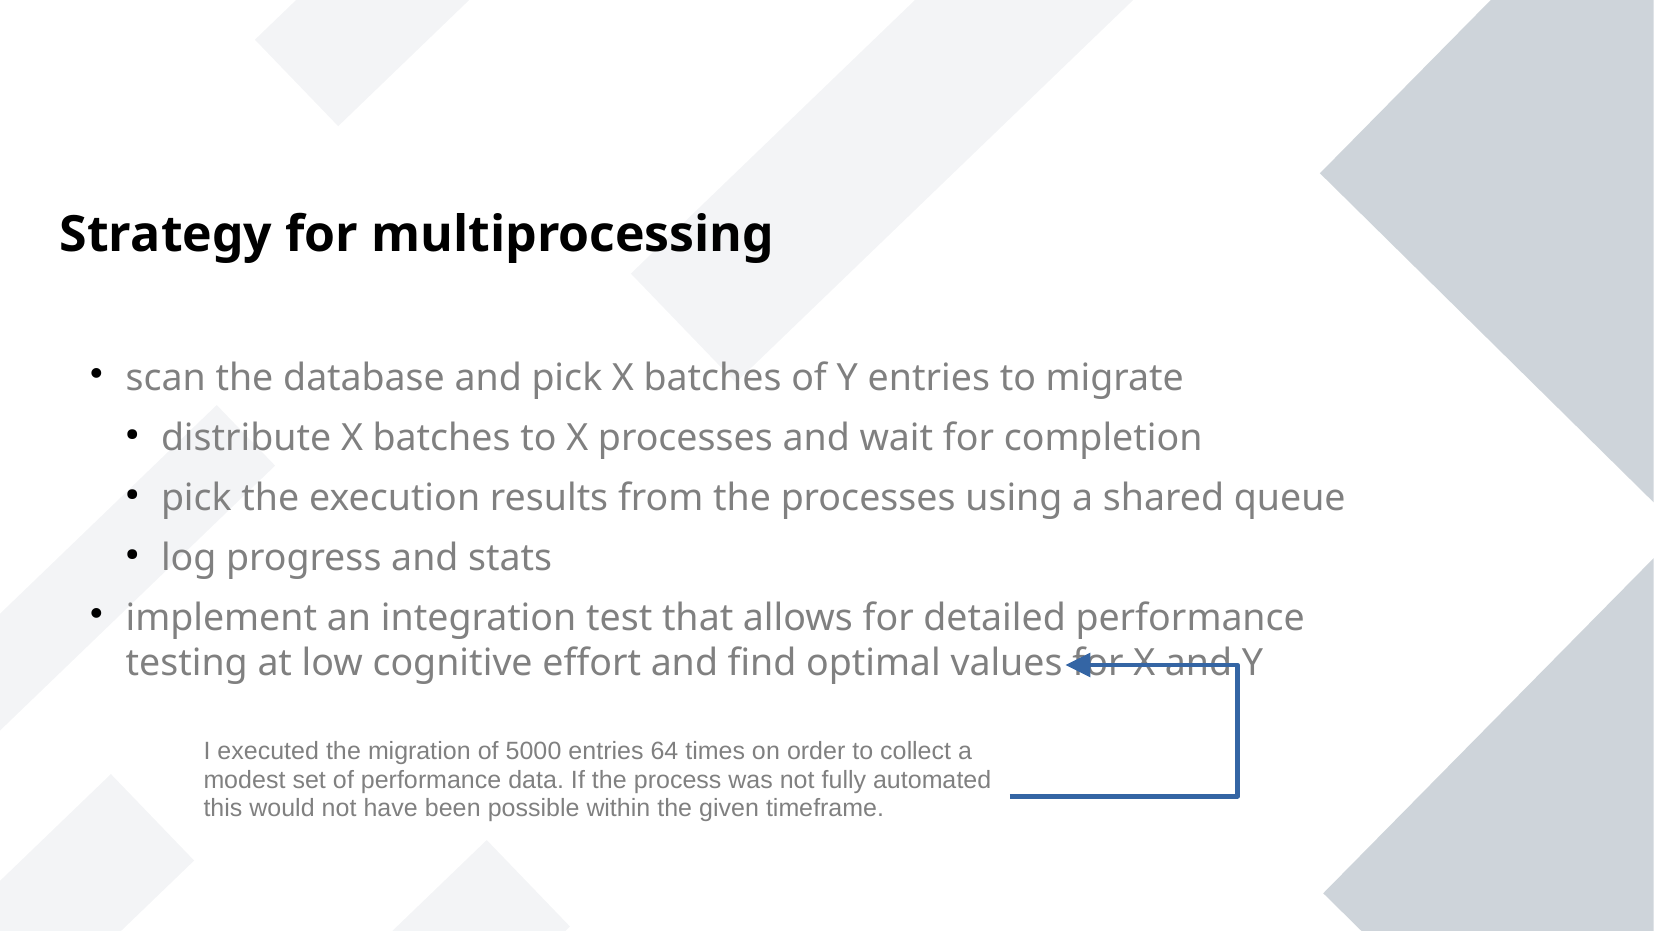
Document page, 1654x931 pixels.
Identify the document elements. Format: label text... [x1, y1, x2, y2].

text_box I executed the migration of 5000 entries 64 times on order to collect a modest set of performance data. If the process was not fully automated this would not have been possible within the given timeframe. [188, 729, 1010, 863]
text_box scan the database and pick X batches of Y entries to migrate distribute X batches to X processes and wait for completion pick the execution results from the processes using a shared queue log progress and stats implement an integration test that allows for detailed performance testing at low cognitive effort and find optimal values for X and Y [75, 285, 1426, 863]
text_box Strategy for multiprocessing [44, 193, 1013, 301]
